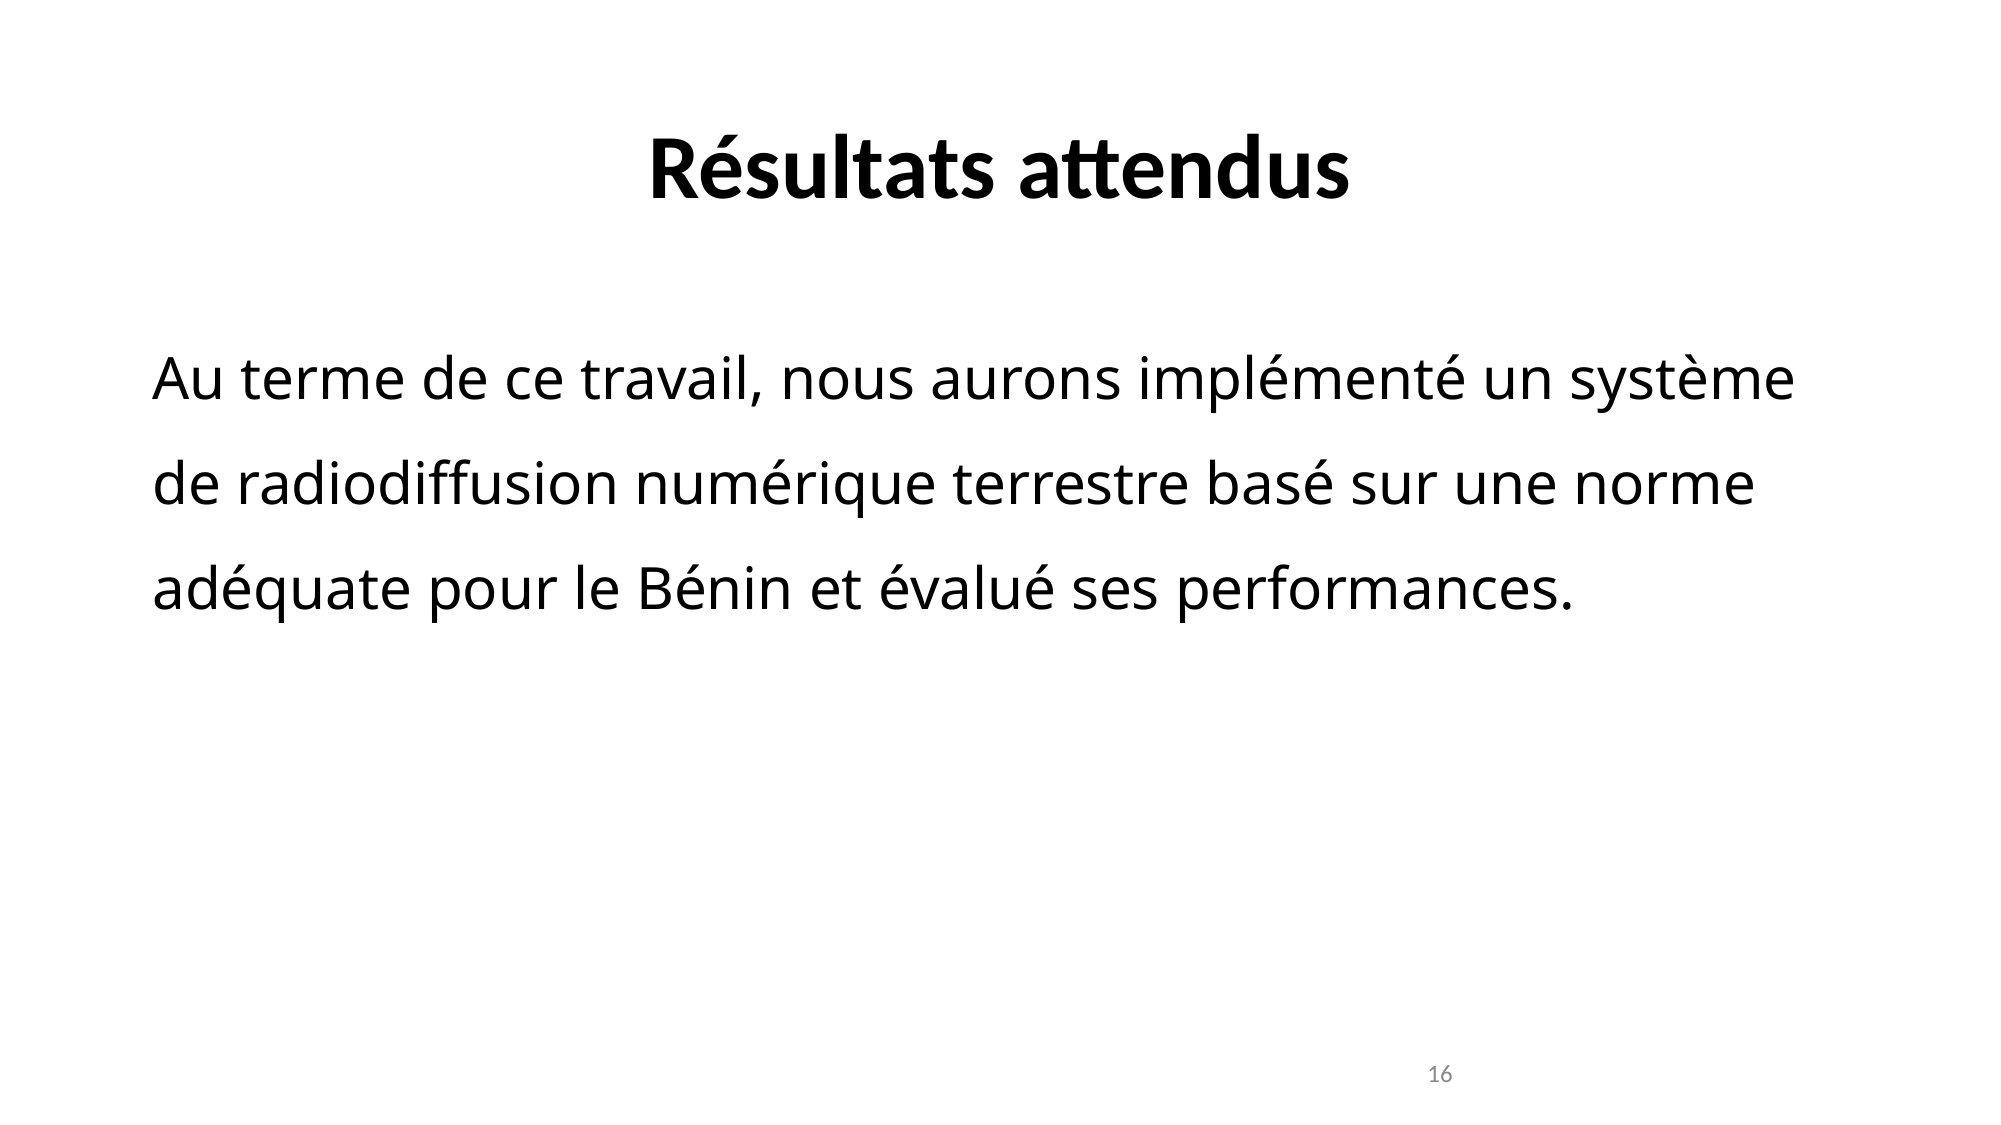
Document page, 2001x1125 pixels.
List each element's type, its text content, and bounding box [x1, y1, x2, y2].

text_box [1412, 1042, 1863, 1103]
title Résultats attendus [137, 59, 1863, 278]
list Au terme de ce travail, nous aurons implémenté un système de radiodiffusion numérique terrestre basé sur une norme adéquate pour le Bénin et évalué ses performances. [137, 299, 1863, 1014]
